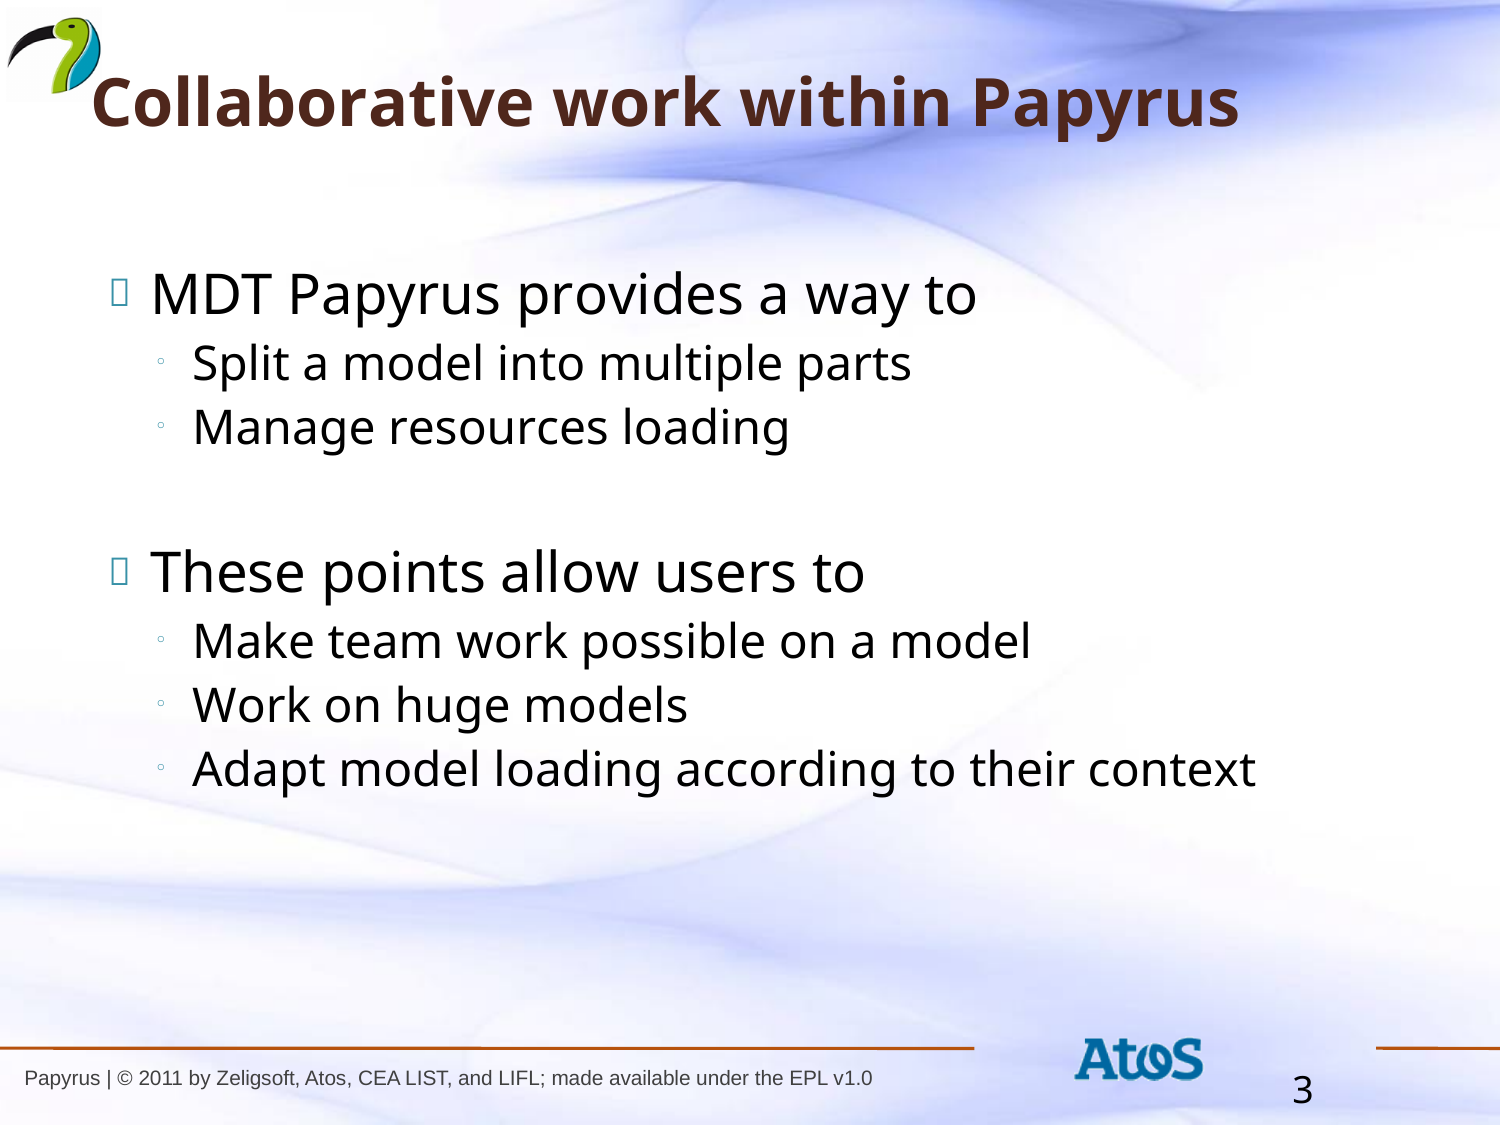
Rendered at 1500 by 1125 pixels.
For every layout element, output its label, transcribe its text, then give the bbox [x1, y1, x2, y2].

title Collaborative work within Papyrus [75, 45, 1425, 233]
list MDT Papyrus provides a way to Split a model into multiple parts Manage resources loading These points allow users to Make team work possible on a model Work on huge models Adapt model loading according to their context [75, 243, 1425, 986]
picture [0, 0, 1500, 1125]
slide_number <numéro> [1277, 1051, 1338, 1112]
